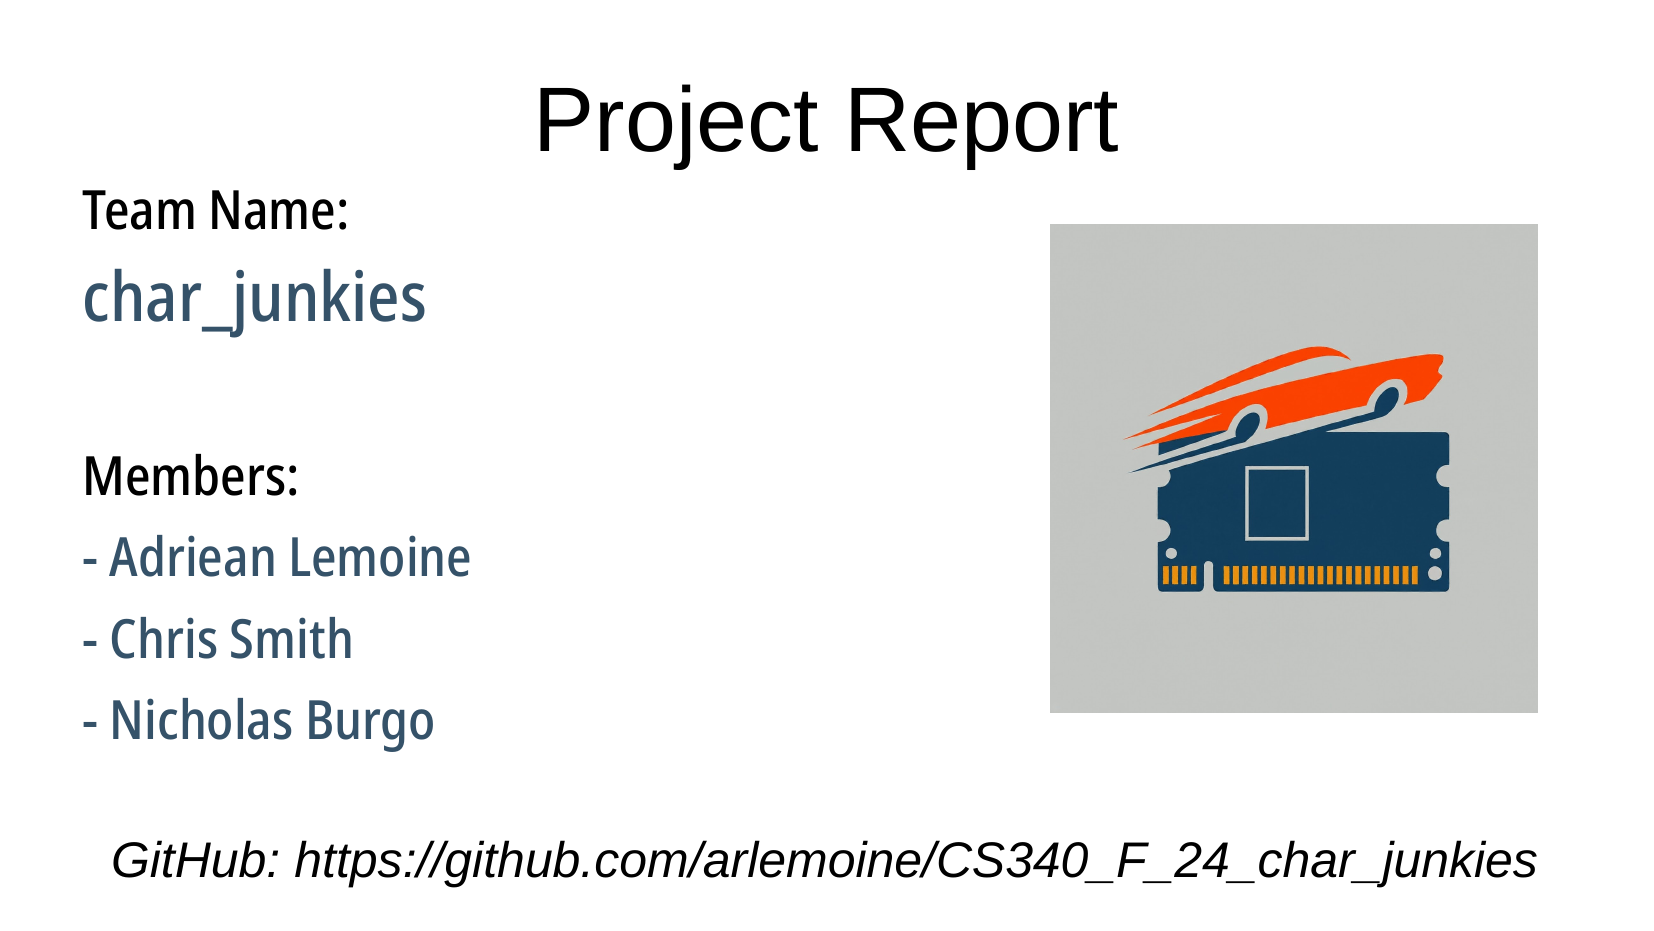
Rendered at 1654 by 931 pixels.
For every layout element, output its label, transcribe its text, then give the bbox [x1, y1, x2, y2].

subtitle Team Name: char_junkies Members: - Adriean Lemoine - Chris Smith - Nicholas Burgo [82, 187, 863, 777]
title Project Report [82, 37, 1571, 193]
picture [1050, 225, 1538, 713]
text_box GitHub: https://github.com/arlemoine/CS340_F_24_char_junkies [75, 824, 1576, 908]
